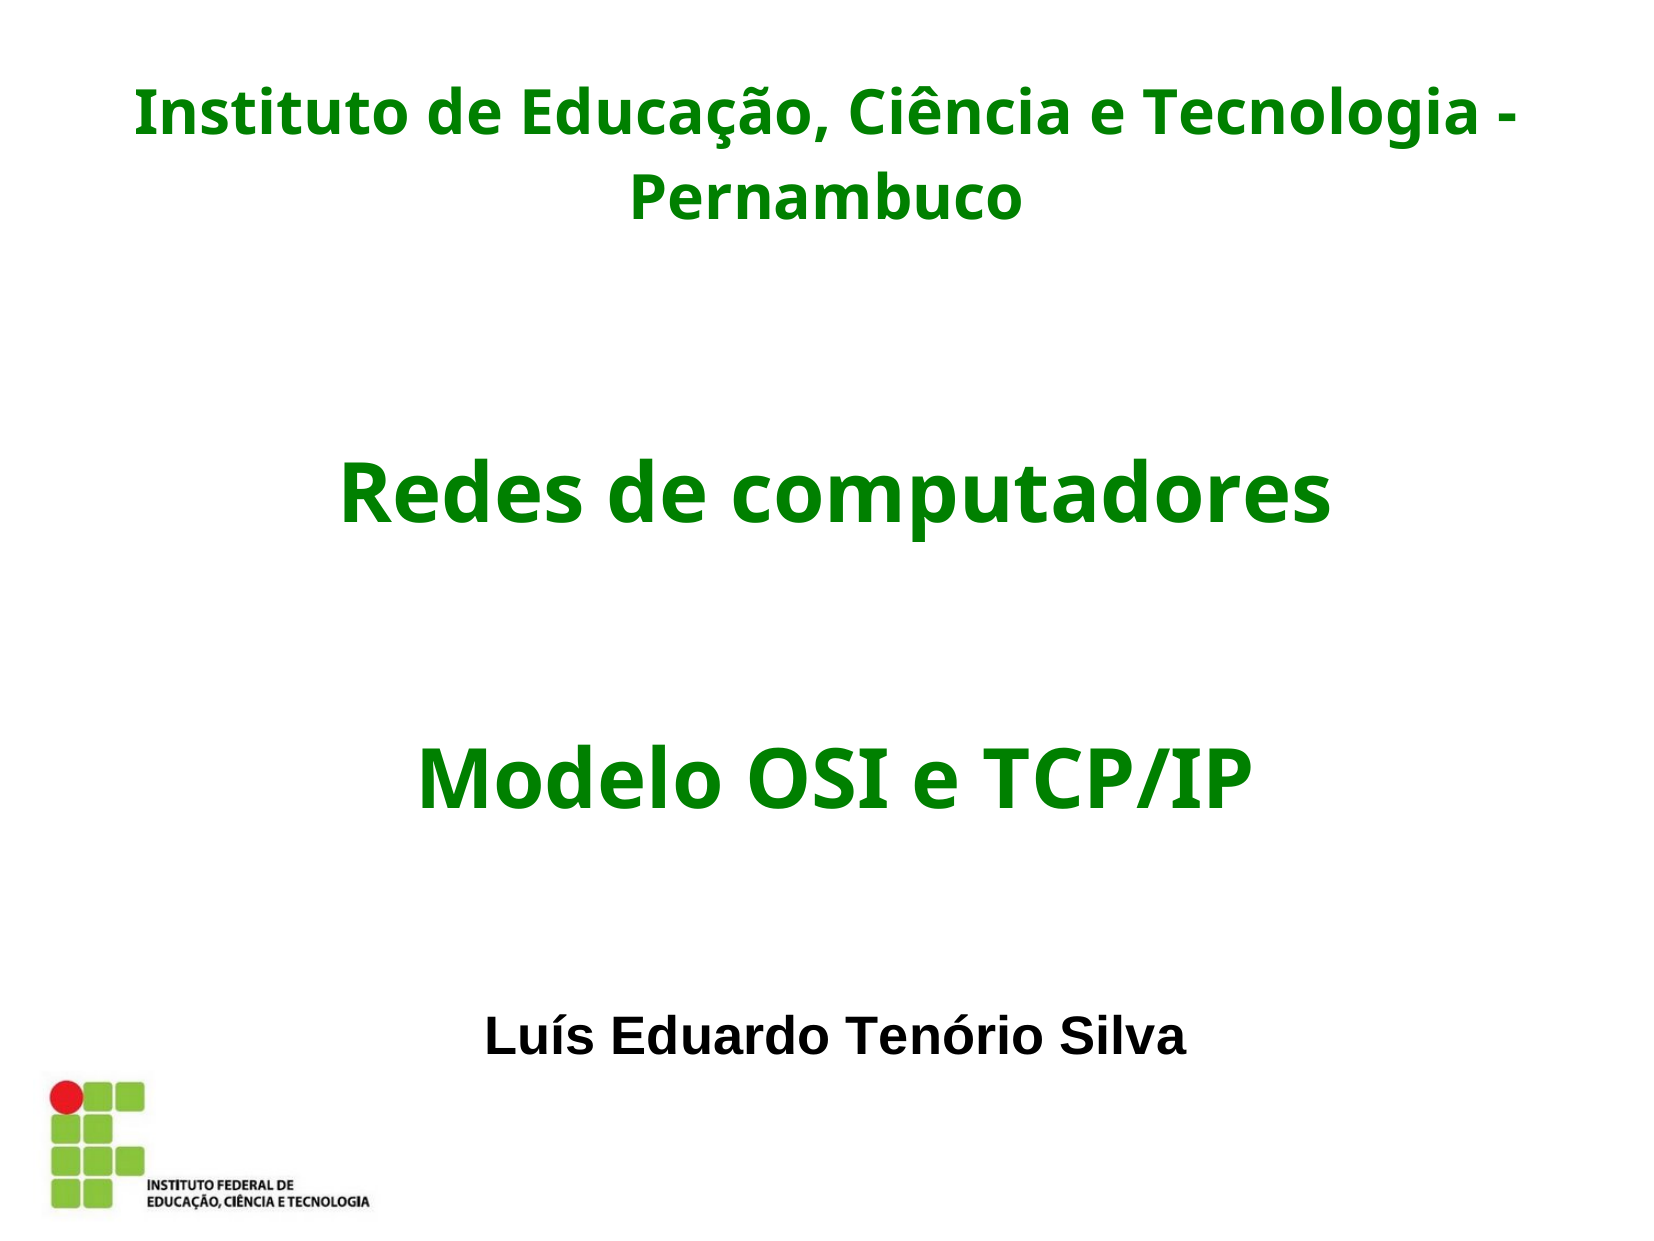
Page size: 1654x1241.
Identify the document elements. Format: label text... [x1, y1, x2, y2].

picture [33, 1062, 384, 1230]
title Instituto de Educação, Ciência e Tecnologia - Pernambuco [82, 49, 1571, 257]
list Redes de computadores Modelo OSI e TCP/IP Luís Eduardo Tenório Silva [82, 290, 1571, 1154]
